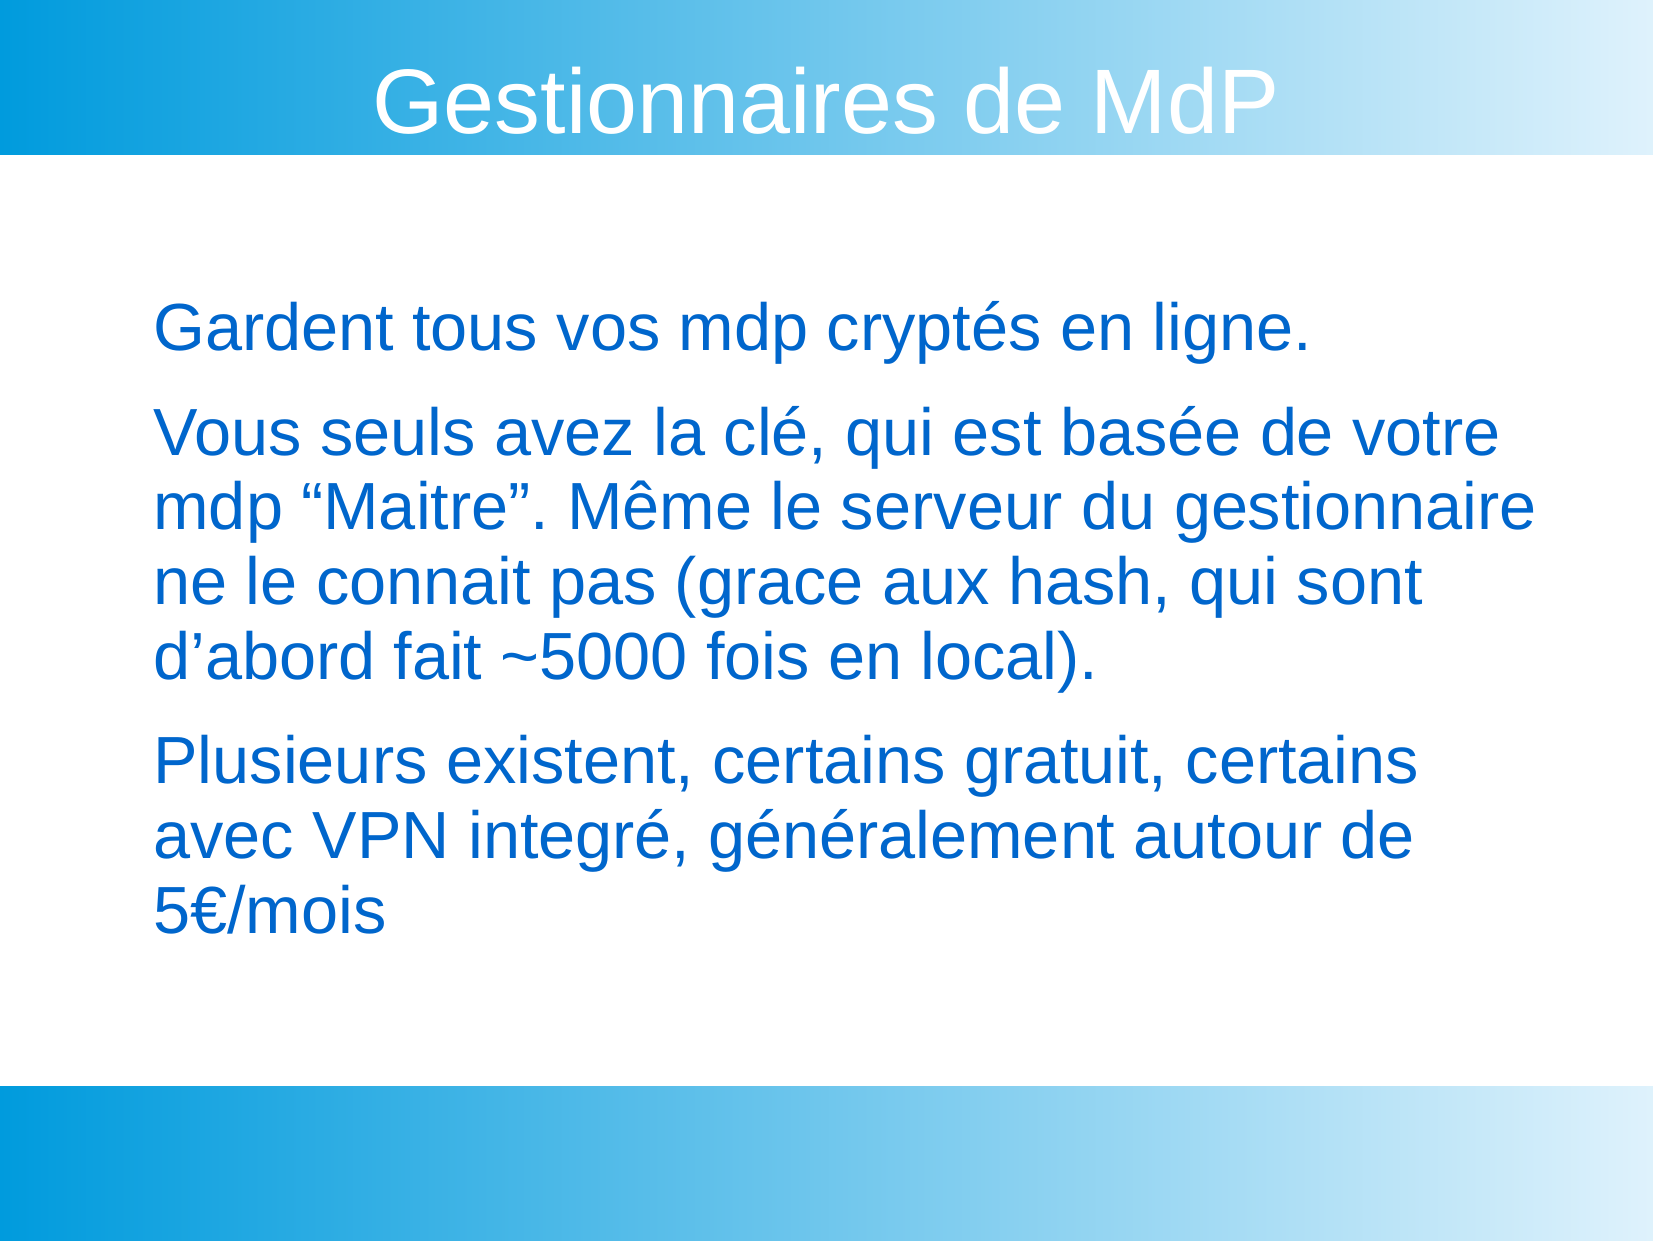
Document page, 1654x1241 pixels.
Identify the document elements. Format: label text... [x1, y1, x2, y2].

title Gestionnaires de MdP [82, 49, 1571, 155]
list Gardent tous vos mdp cryptés en ligne. Vous seuls avez la clé, qui est basée de votre mdp “Maitre”. Même le serveur du gestionnaire ne le connait pas (grace aux hash, qui sont d’abord fait ~5000 fois en local). Plusieurs existent, certains gratuit, certains avec VPN integré, généralement autour de 5€/mois [82, 290, 1571, 1010]
